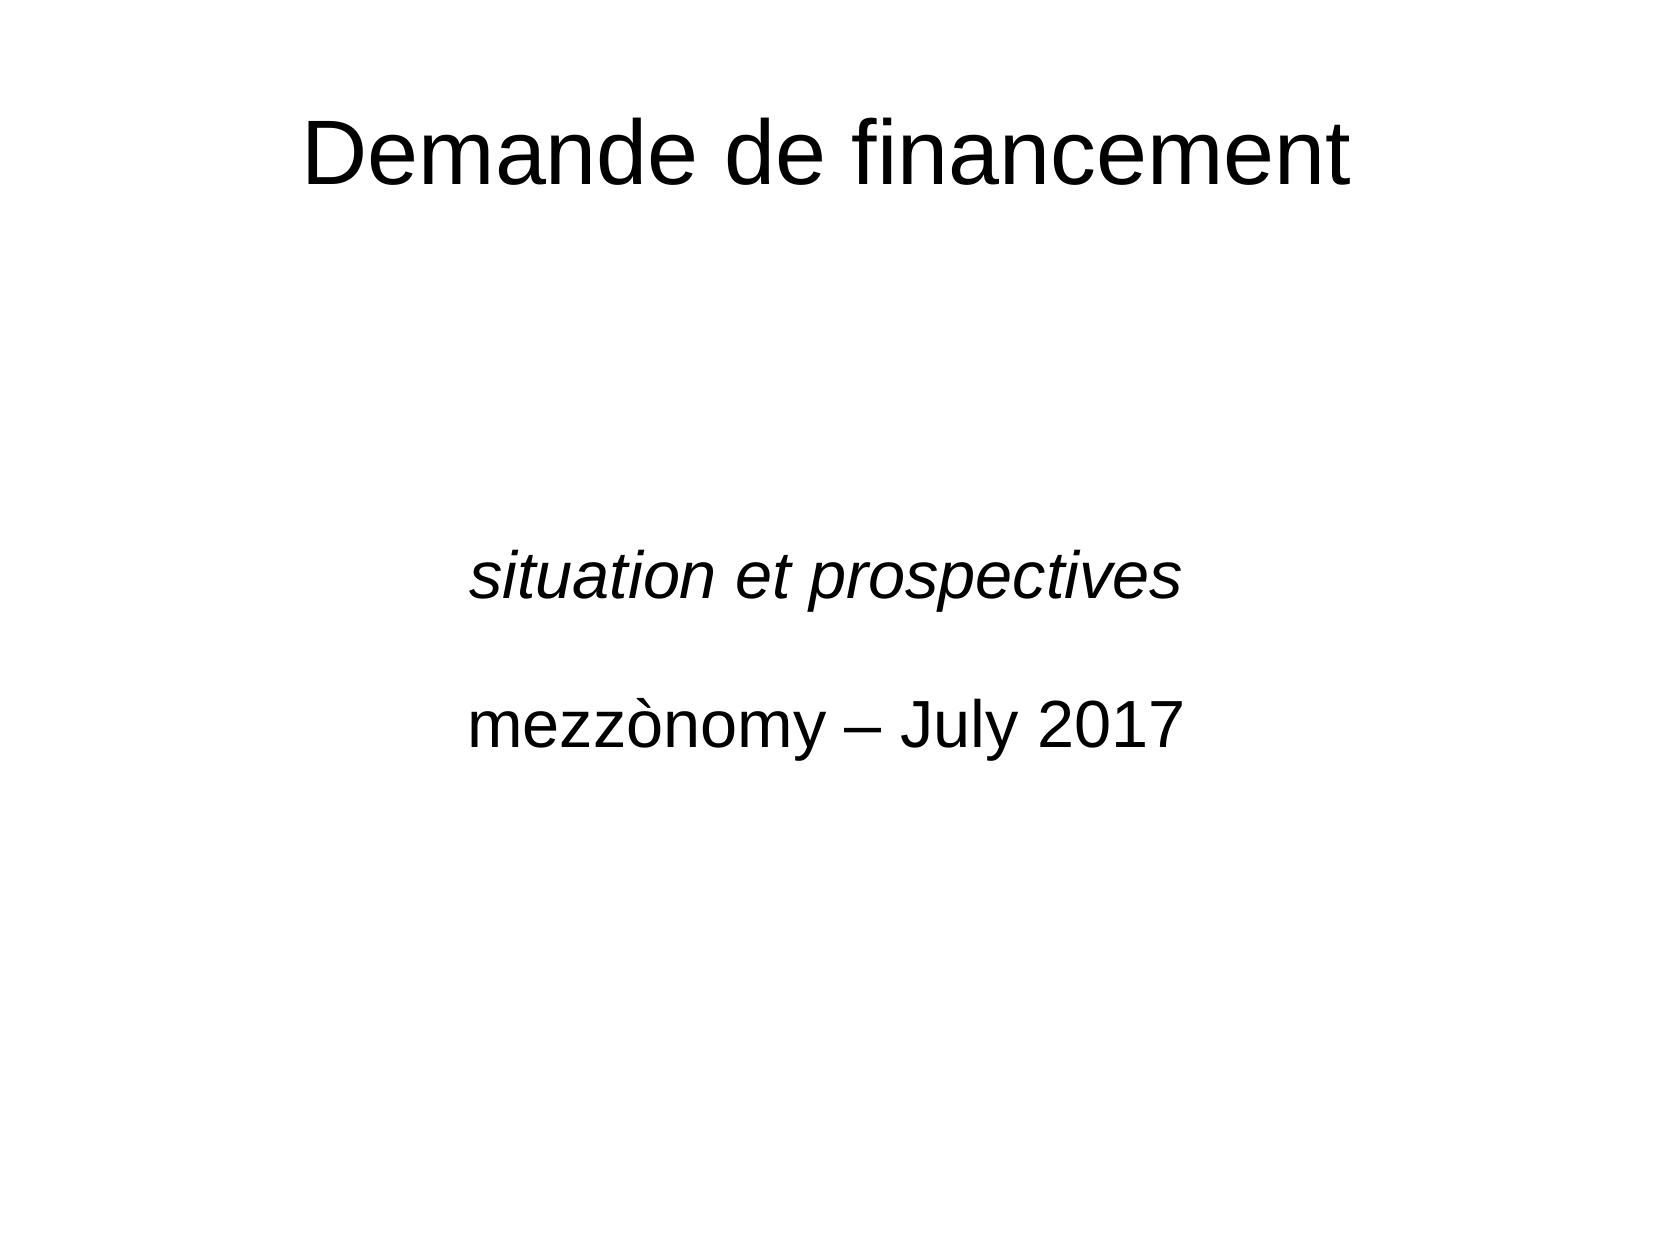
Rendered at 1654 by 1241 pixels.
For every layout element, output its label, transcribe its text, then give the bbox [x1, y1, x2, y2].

title Demande de financement [82, 49, 1571, 257]
subtitle situation et prospectives mezzònomy – July 2017 [82, 290, 1571, 1010]
